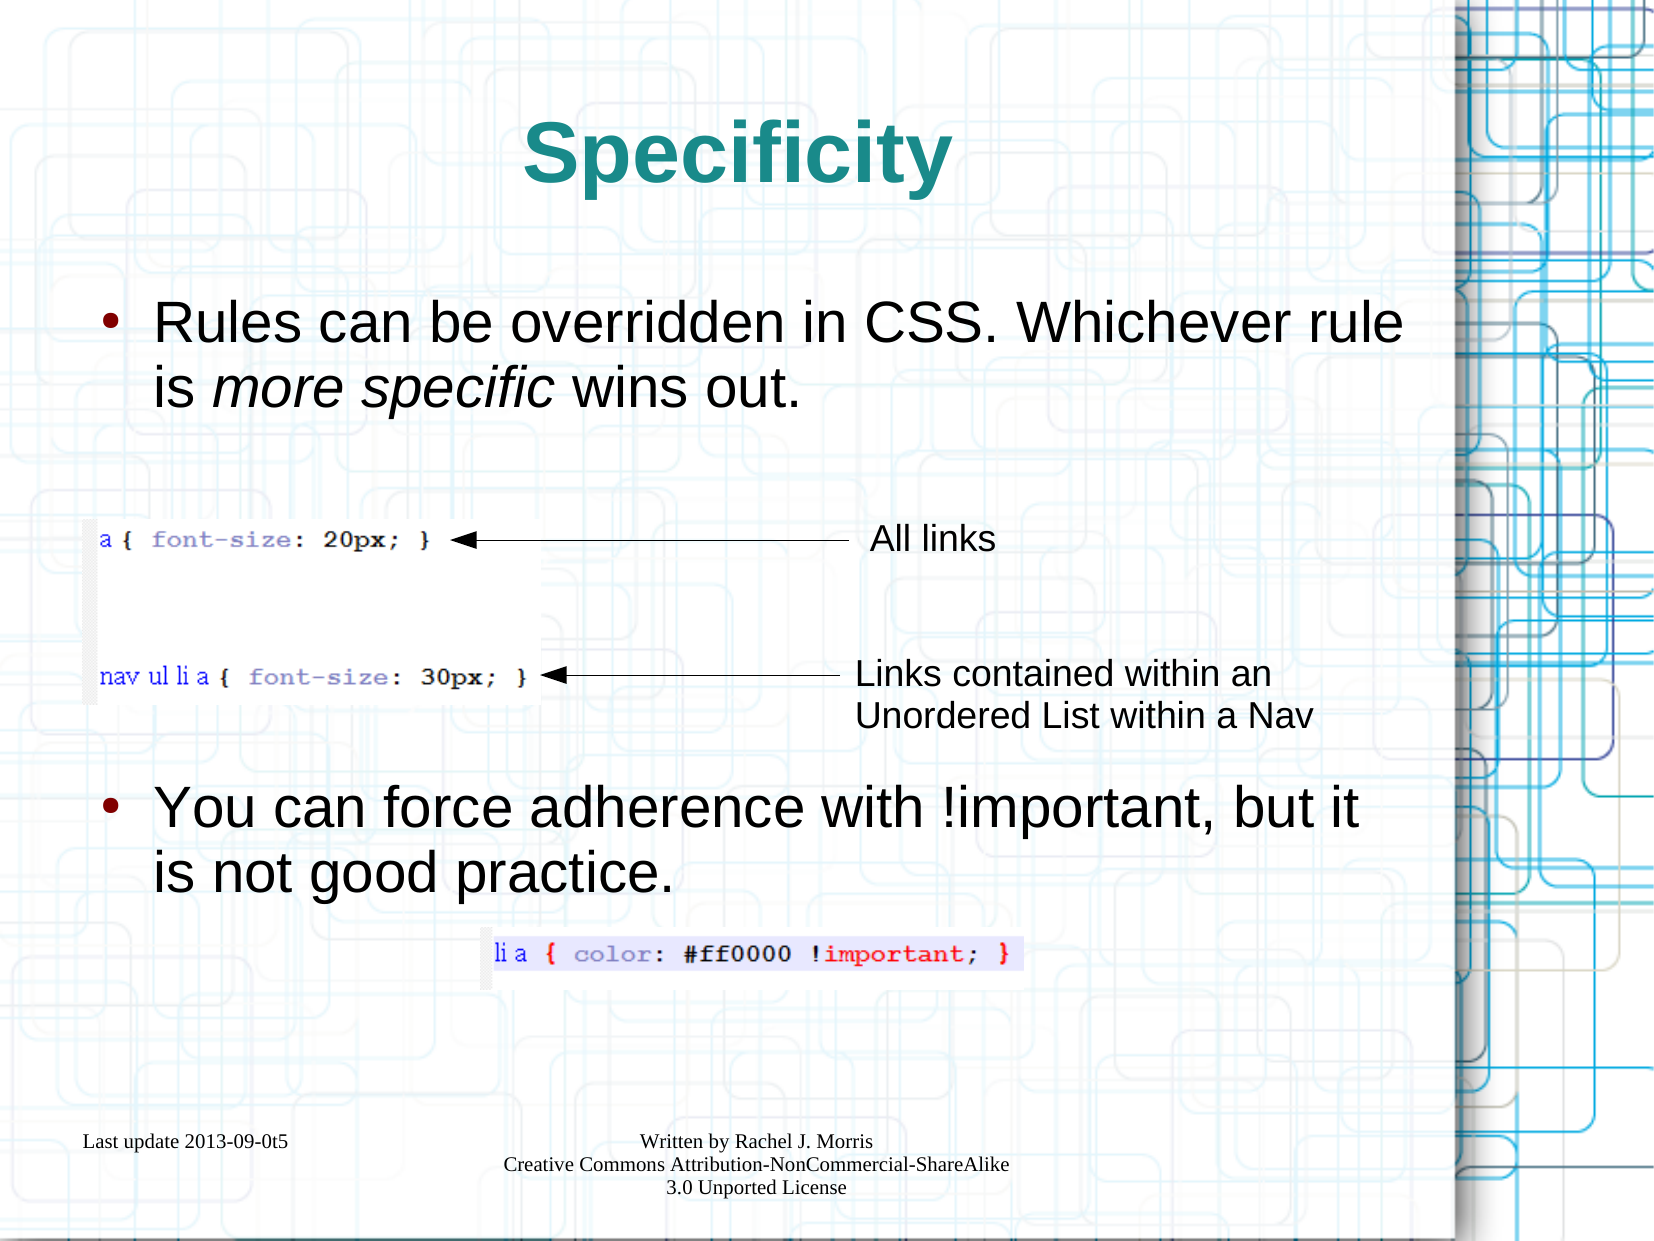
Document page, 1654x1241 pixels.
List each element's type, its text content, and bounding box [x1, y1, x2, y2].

list Rules can be overridden in CSS. Whichever rule is more specific wins out. You can force adherence with !important, but it is not good practice. [82, 290, 1418, 1010]
text_box All links [855, 510, 1336, 567]
title Specificity [59, 49, 1418, 257]
picture [0, 0, 1654, 1241]
text_box Links contained within an Unordered List within a Nav [840, 645, 1366, 744]
